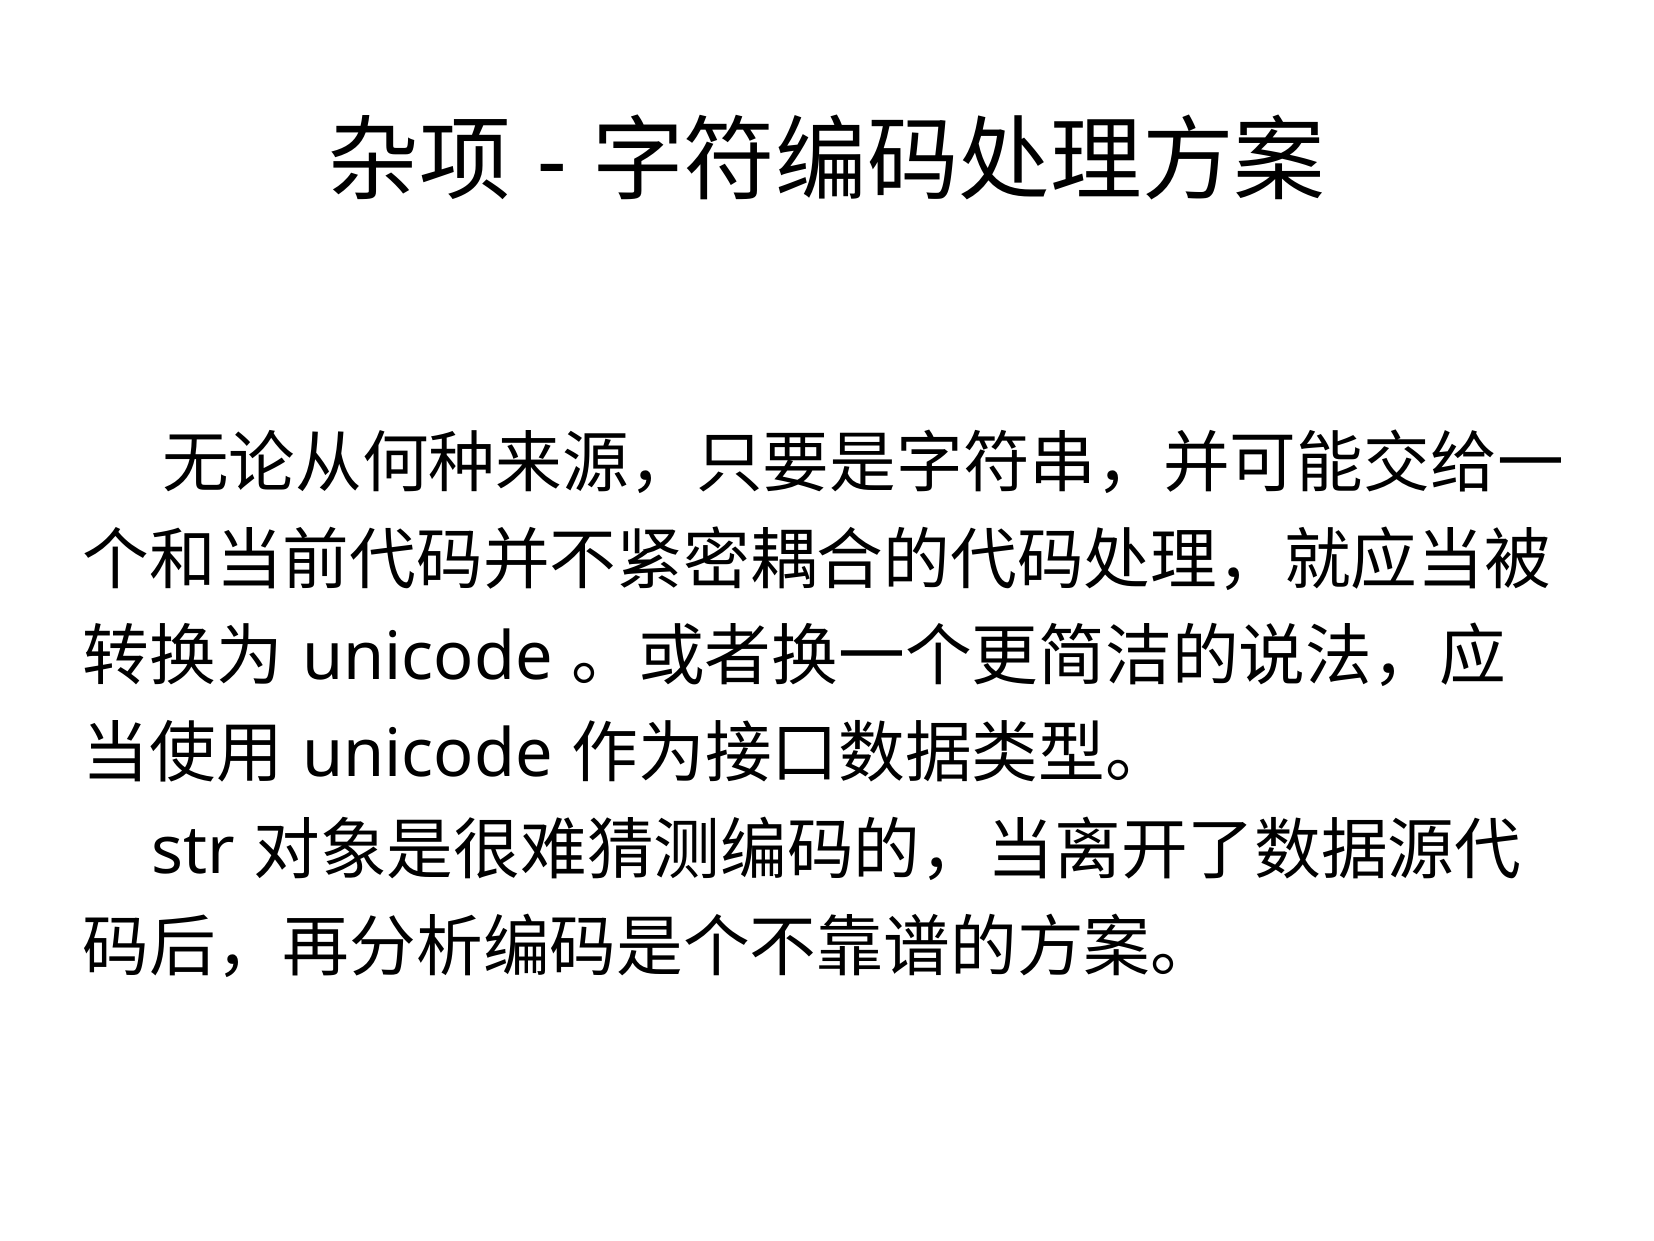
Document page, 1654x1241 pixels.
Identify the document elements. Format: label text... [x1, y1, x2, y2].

subtitle 无论从何种来源，只要是字符串，并可能交给一个和当前代码并不紧密耦合的代码处理，就应当被转换为unicode。或者换一个更简洁的说法，应当使用unicode作为接口数据类型。 str对象是很难猜测编码的，当离开了数据源代码后，再分析编码是个不靠谱的方案。 [82, 297, 1571, 1102]
title 杂项-字符编码处理方案 [82, 56, 1571, 250]
